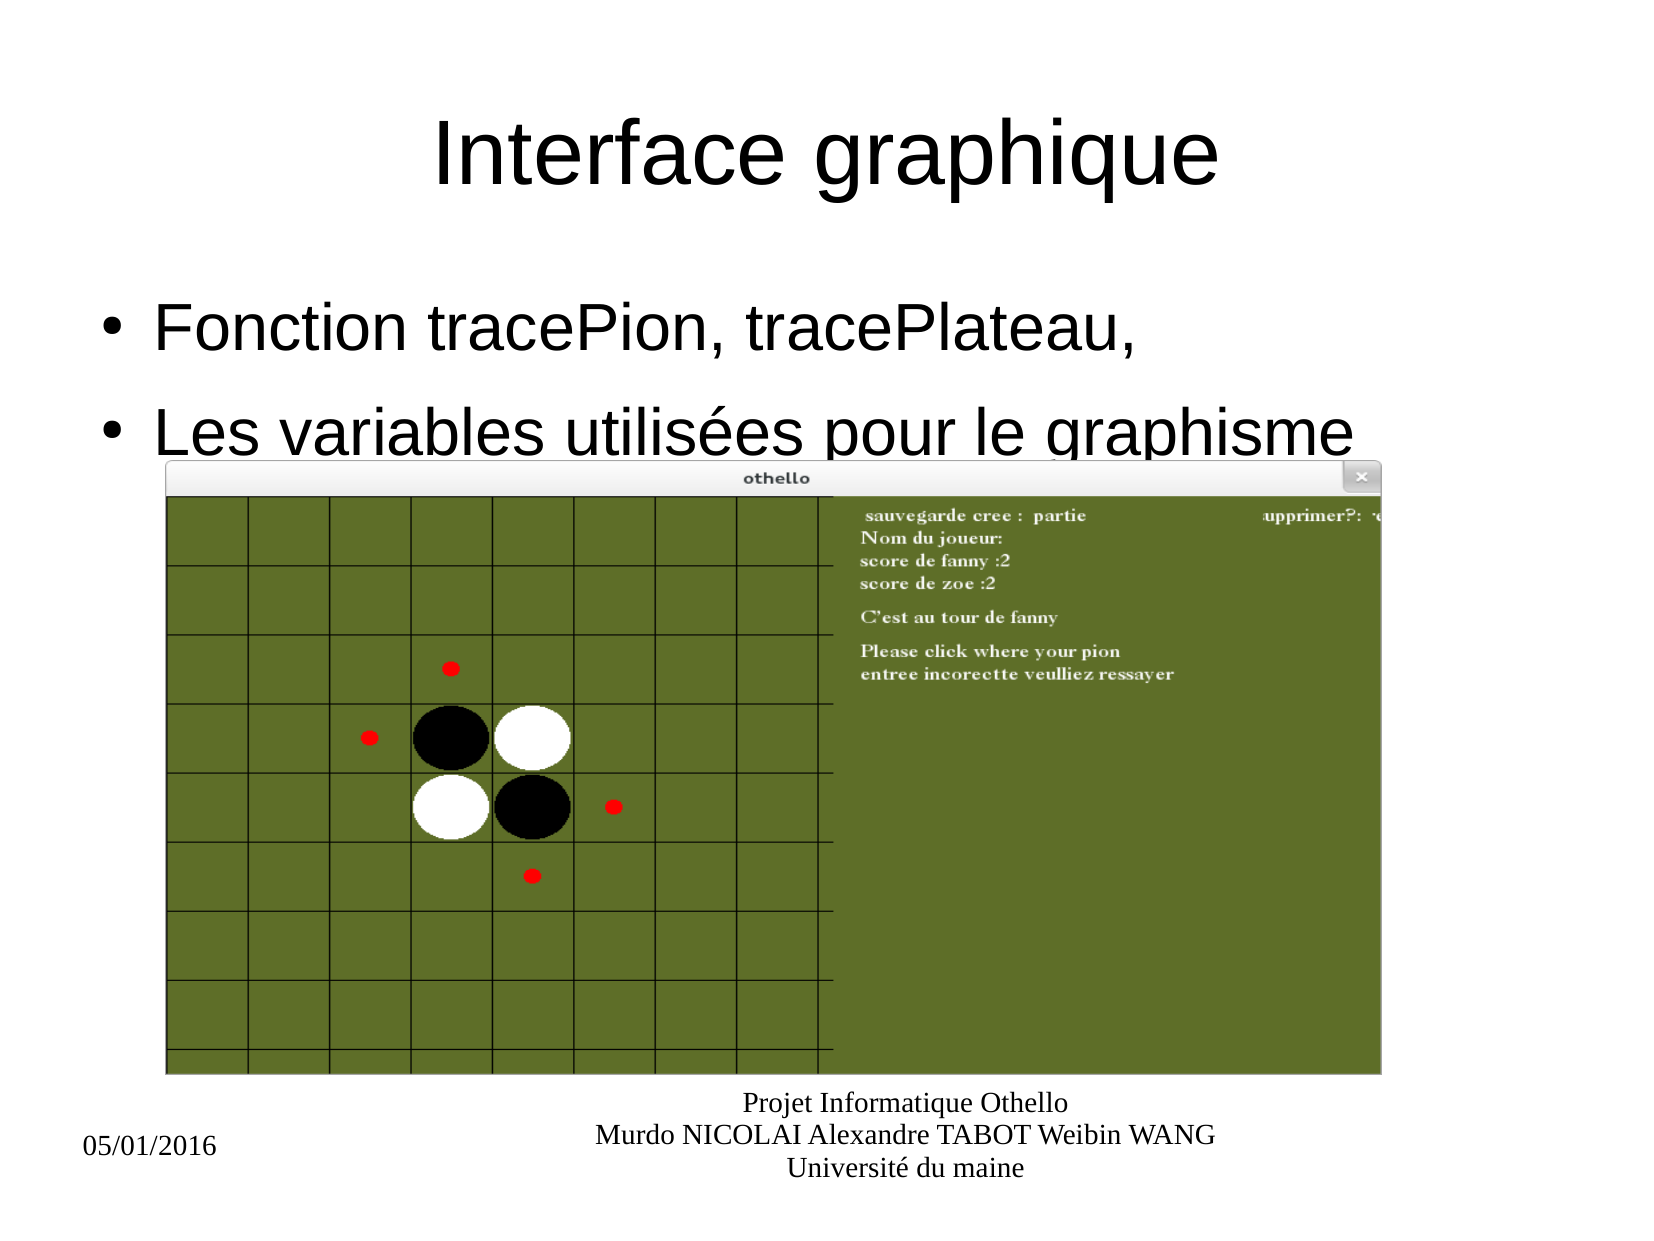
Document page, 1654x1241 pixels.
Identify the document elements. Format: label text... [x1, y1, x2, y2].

list Fonction tracePion, tracePlateau, Les variables utilisées pour le graphisme [82, 290, 1571, 1010]
title Interface graphique [82, 49, 1571, 257]
picture [165, 460, 1382, 1075]
